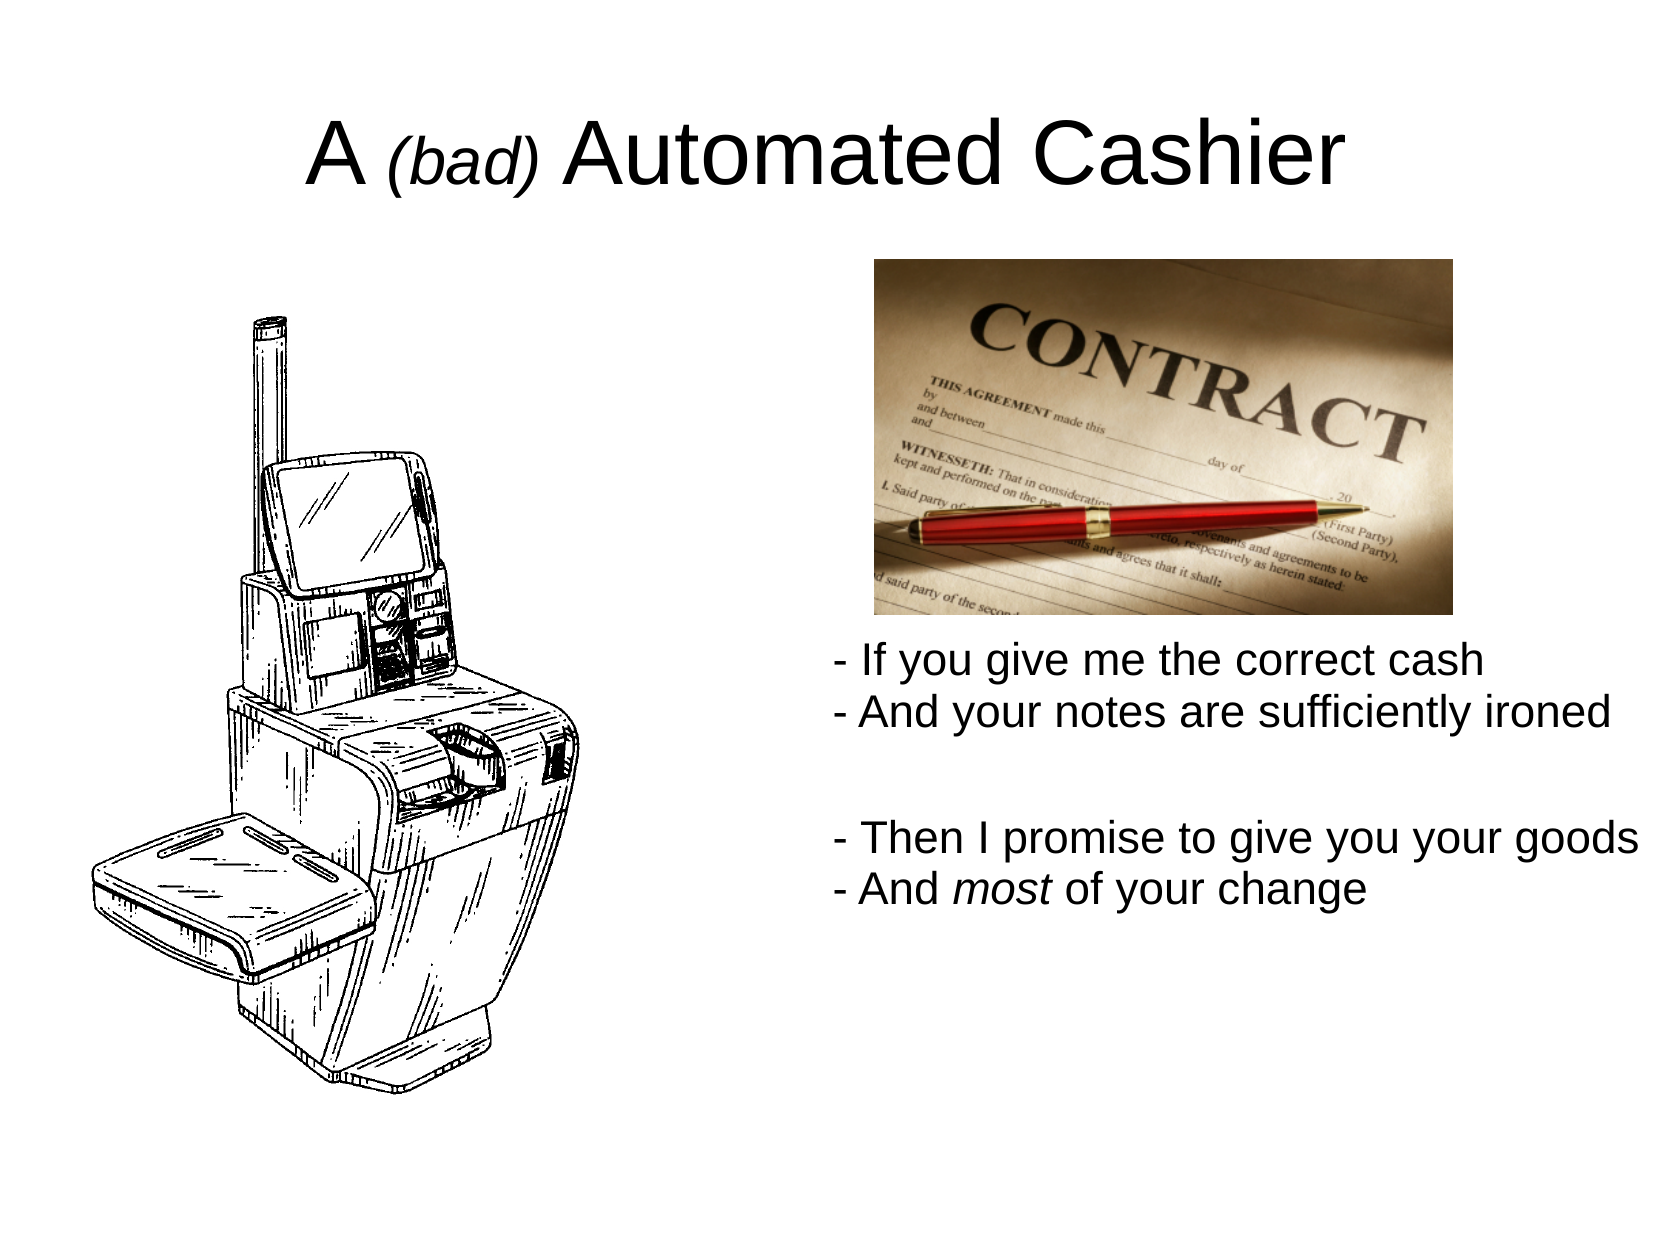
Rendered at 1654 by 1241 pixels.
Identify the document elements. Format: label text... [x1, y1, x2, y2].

text_box - If you give me the correct cash - And your notes are sufficiently ironed - Then I promise to give you your goods - And most of your change [832, 290, 1642, 1109]
picture [82, 287, 626, 1146]
picture [874, 259, 1453, 290]
title A (bad) Automated Cashier [82, 49, 1571, 257]
